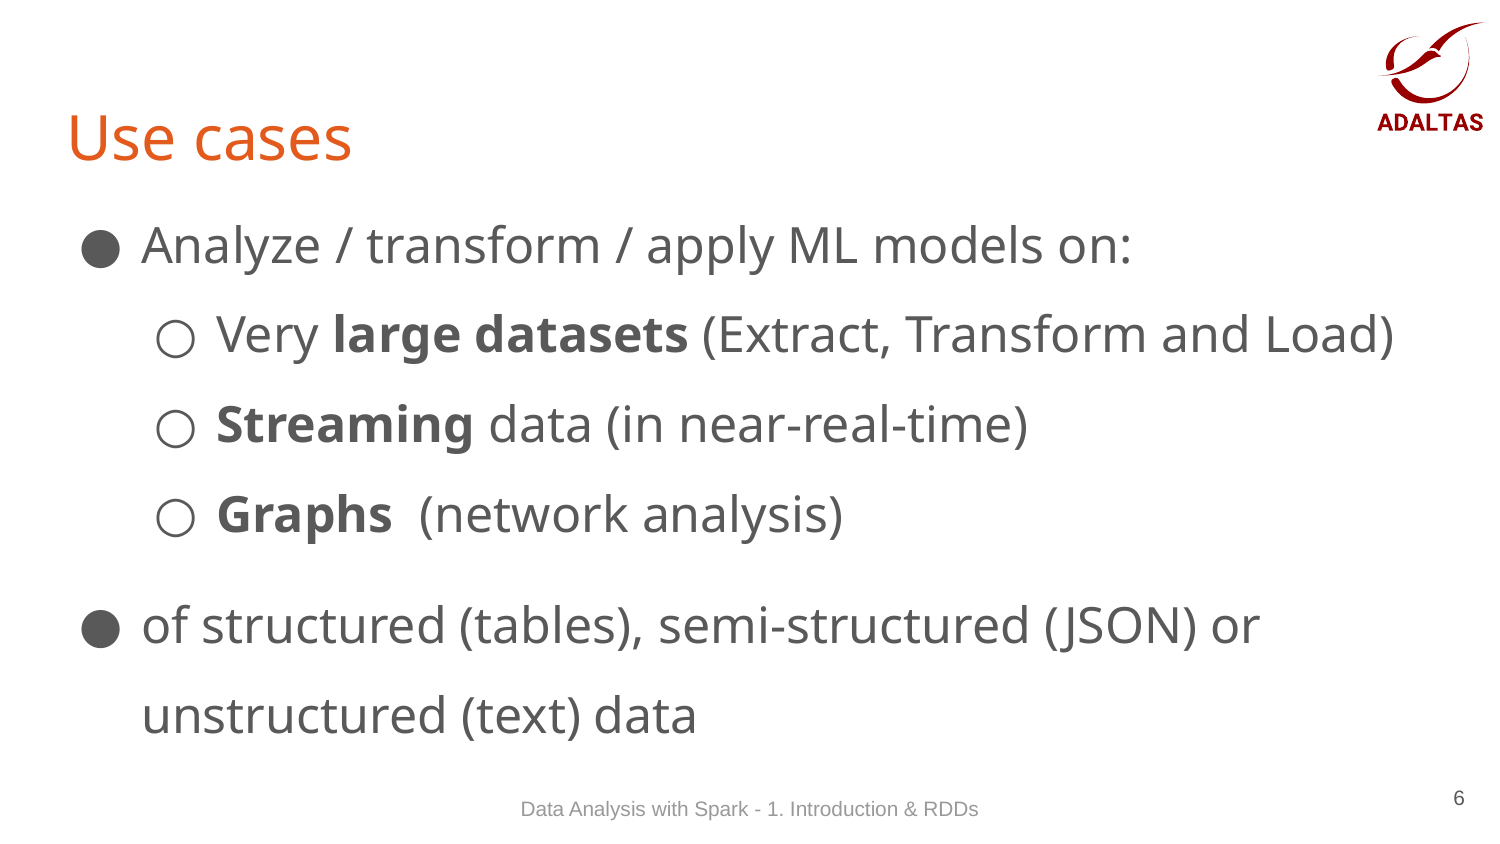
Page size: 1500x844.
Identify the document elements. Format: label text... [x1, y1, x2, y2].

title Use cases [51, 71, 1184, 166]
slide_number <number> [1389, 764, 1480, 830]
list Analyze / transform / apply ML models on: Very large datasets (Extract, Transform and Load) Streaming data (in near-real-time) Graphs (network analysis) of structured (tables), semi-structured (JSON) or unstructured (text) data [51, 189, 1449, 765]
text_box Data Analysis with Spark - 1. Introduction & RDDs [480, 781, 1020, 830]
